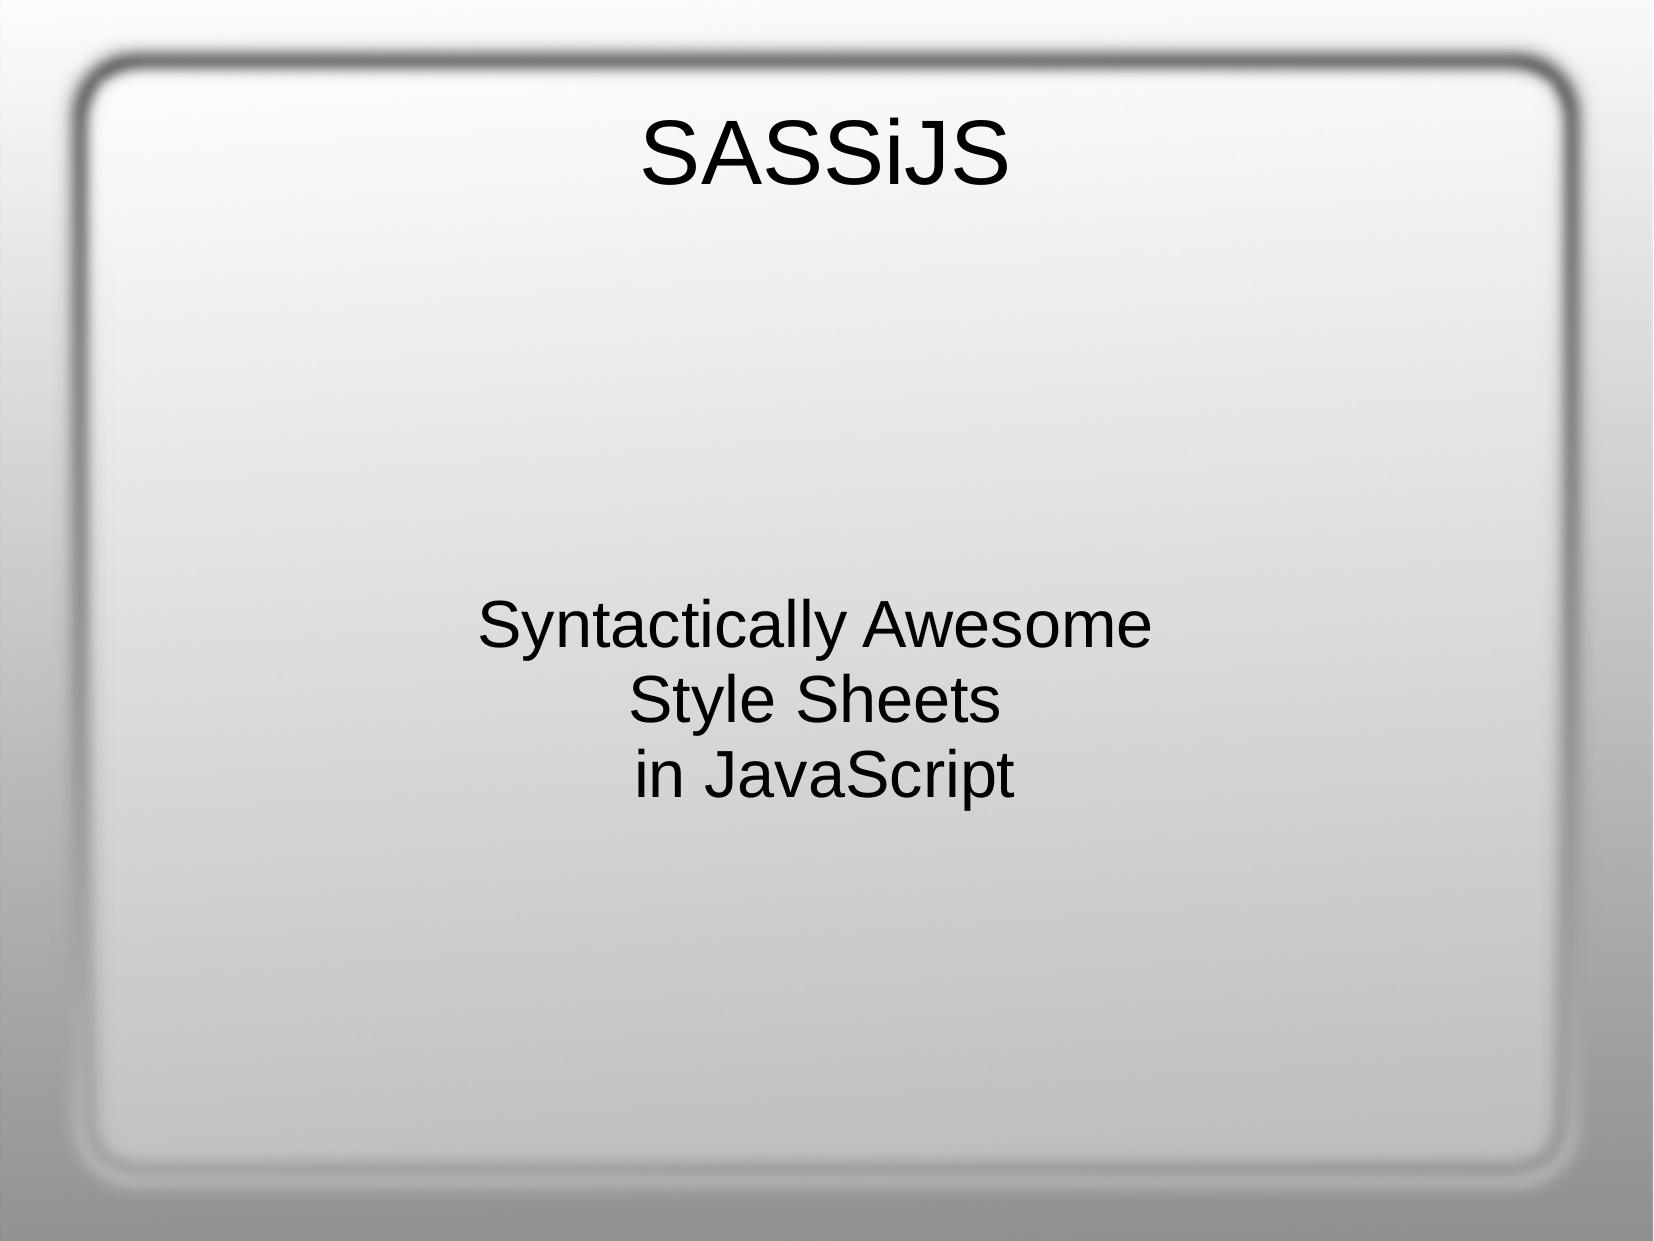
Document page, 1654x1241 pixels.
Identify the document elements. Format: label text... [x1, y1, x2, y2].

picture [0, 0, 1654, 1241]
title SASSiJS [82, 56, 1571, 250]
subtitle Syntactically Awesome Style Sheets in JavaScript [112, 297, 1538, 1102]
